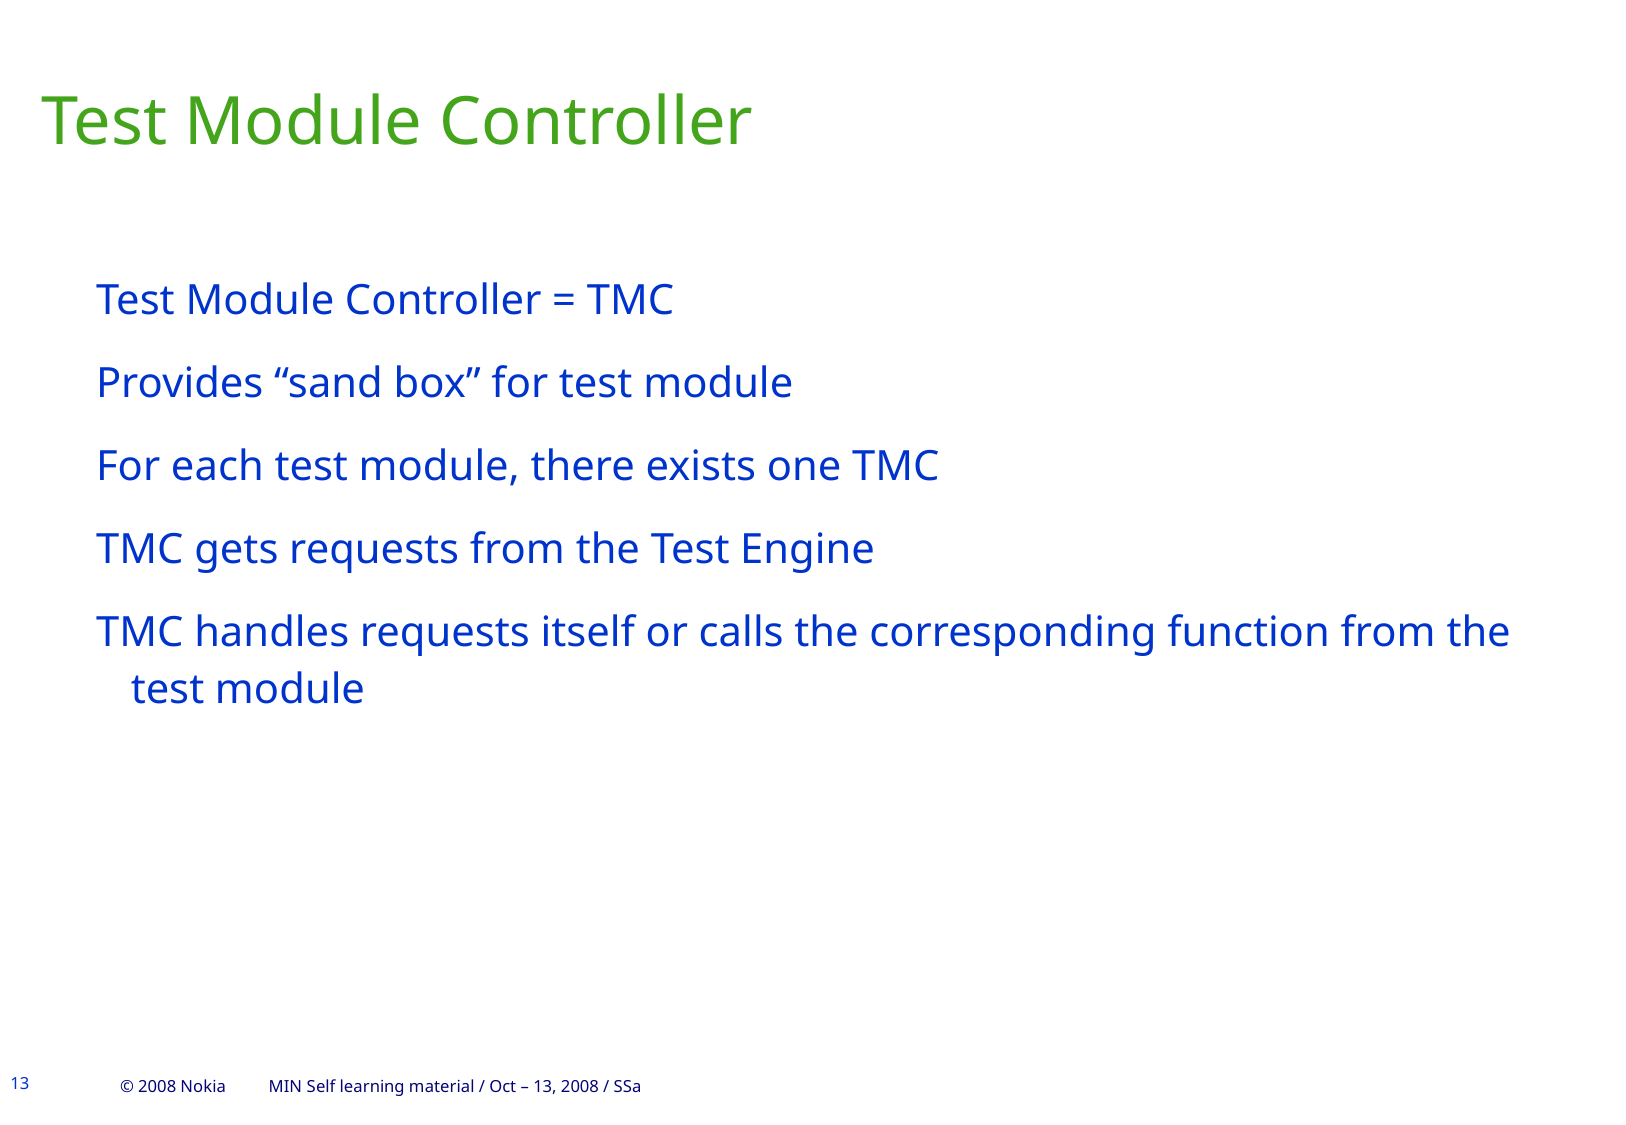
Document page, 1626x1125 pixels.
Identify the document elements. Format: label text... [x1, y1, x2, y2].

title Test Module Controller [41, 70, 1504, 174]
list Test Module Controller = TMC Provides “sand box” for test module For each test module, there exists one TMC TMC gets requests from the Test Engine TMC handles requests itself or calls the corresponding function from the test module [81, 262, 1544, 1046]
